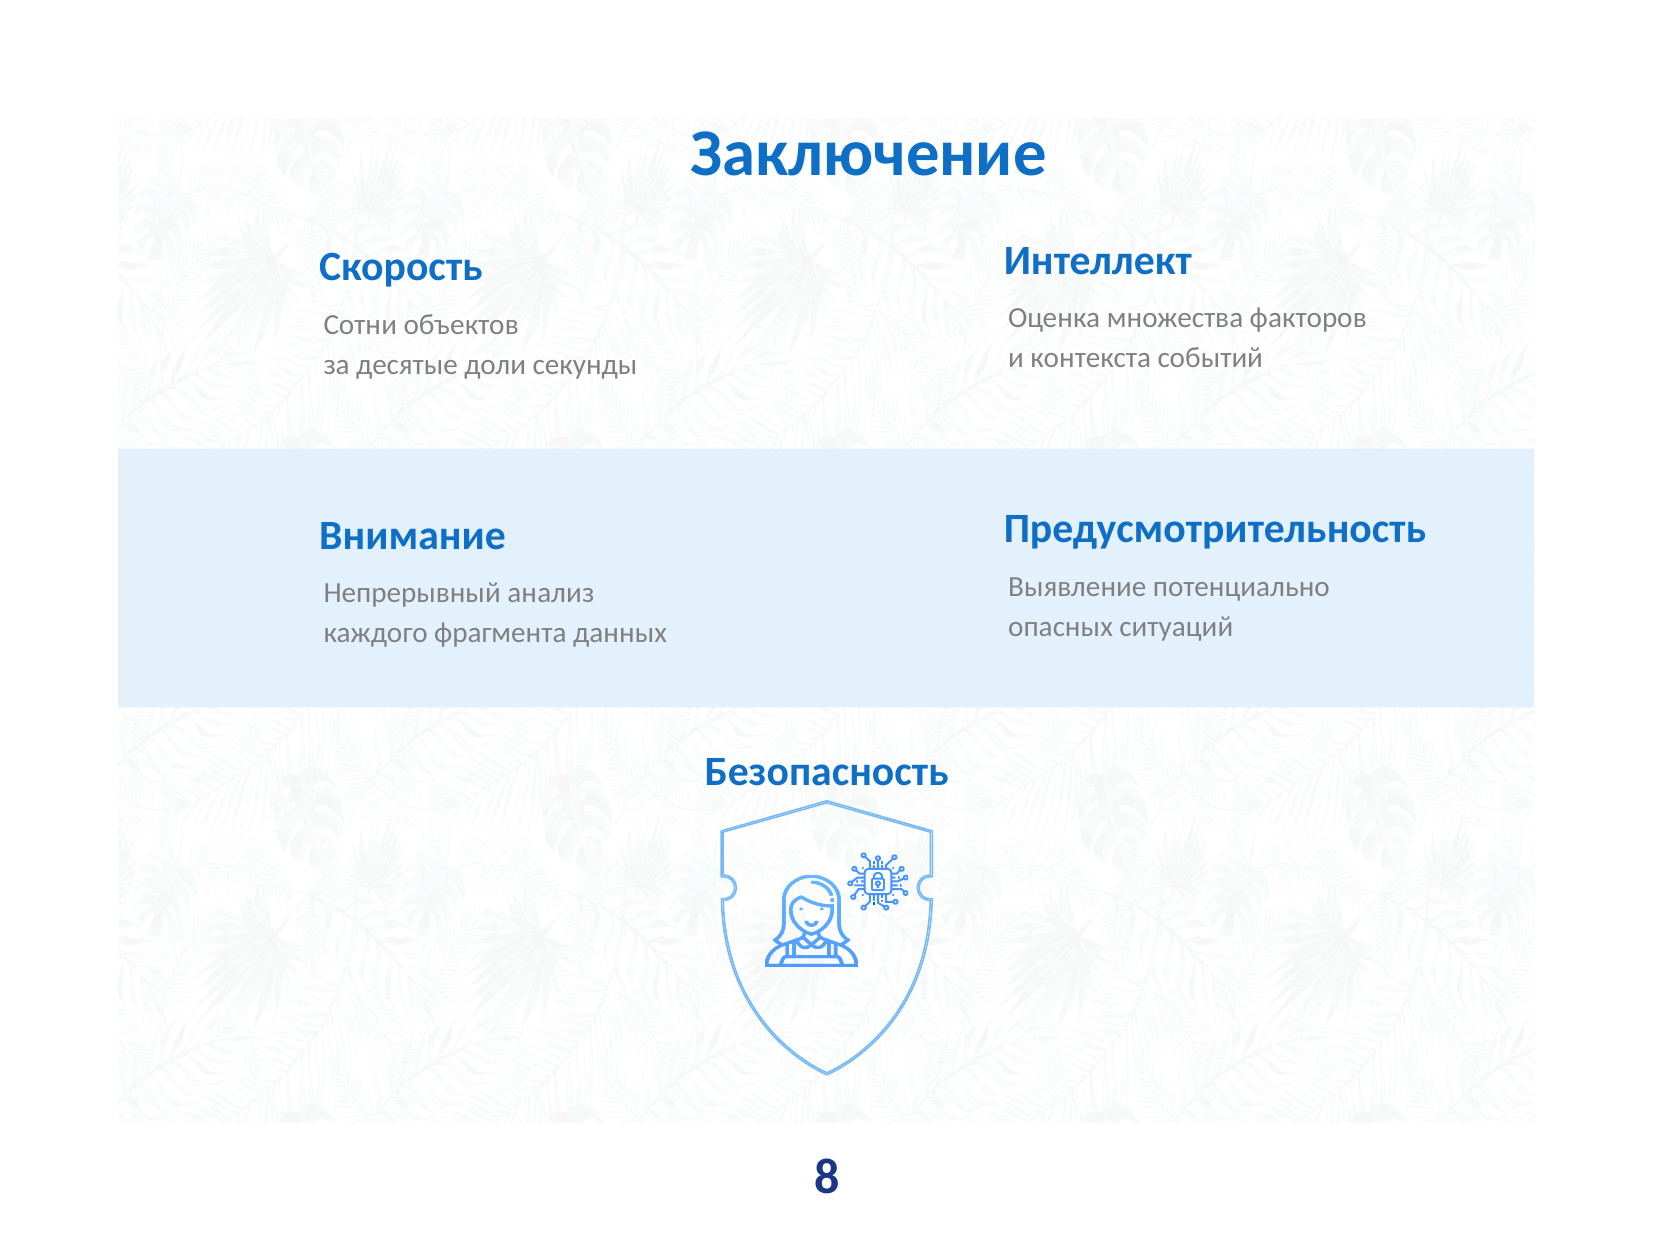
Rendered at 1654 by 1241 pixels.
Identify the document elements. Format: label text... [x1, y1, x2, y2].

text_box Непрерывный анализ каждого фрагмента данных [308, 561, 732, 657]
text_box Безопасность [615, 736, 1039, 802]
text_box [721, 802, 933, 1075]
text_box Оценка множества факторов и контекста событий [993, 285, 1416, 382]
text_box Сотни объектов за десятые доли секунды [308, 292, 732, 388]
picture [118, 118, 1536, 1123]
text_box Внимание [304, 500, 727, 566]
text_box Интеллект [988, 225, 1412, 291]
text_box [118, 448, 1535, 708]
text_box 8 [767, 1122, 886, 1241]
text_box Выявление потенциально опасных ситуаций [993, 559, 1416, 650]
text_box Скорость [304, 231, 727, 297]
text_box Предусмотрительность [988, 493, 1453, 559]
title Заключение [219, 100, 1519, 197]
